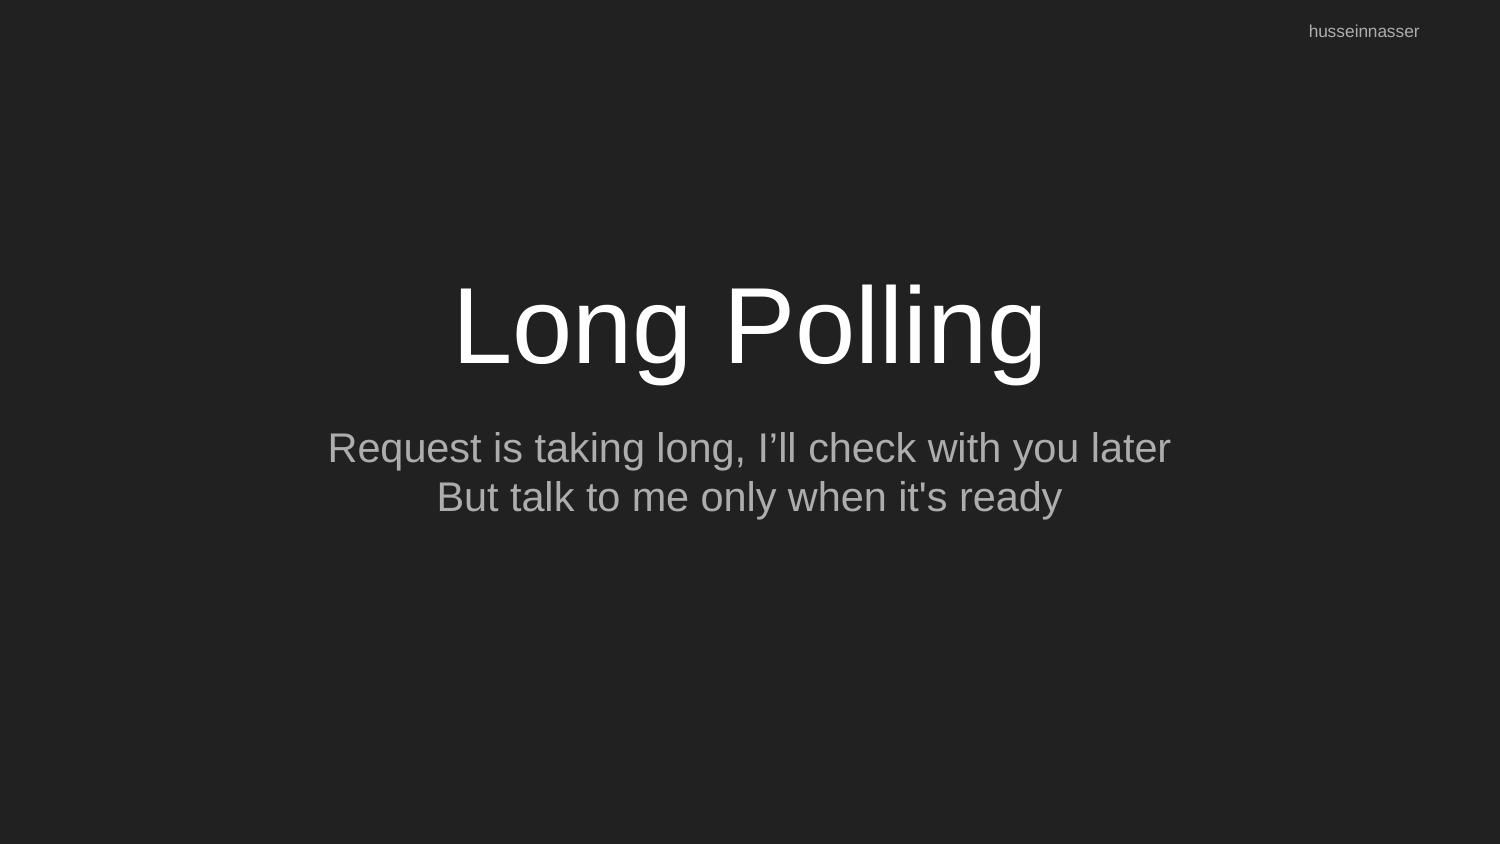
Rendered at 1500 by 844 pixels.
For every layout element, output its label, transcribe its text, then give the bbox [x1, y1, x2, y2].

subtitle husseinnasser [1236, 11, 1492, 53]
title Long Polling [51, 63, 1449, 400]
subtitle Request is taking long, I’ll check with you later But talk to me only when it's ready [51, 405, 1449, 536]
